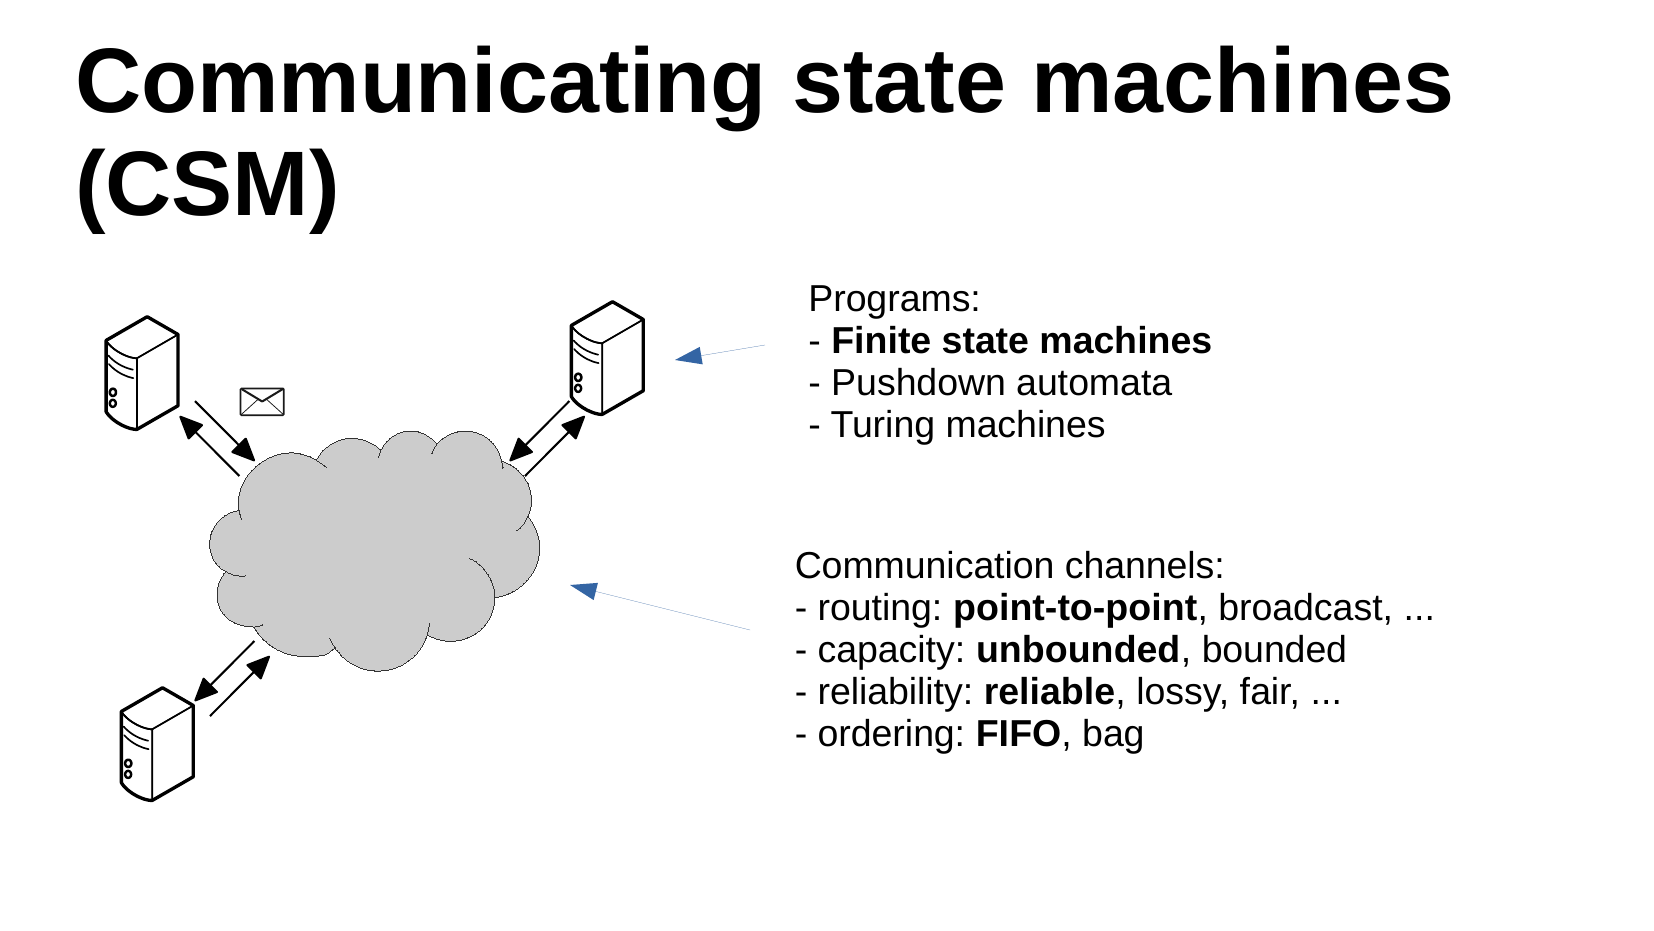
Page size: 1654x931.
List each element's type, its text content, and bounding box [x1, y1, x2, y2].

picture [239, 387, 285, 417]
picture [119, 686, 196, 803]
text_box Communication channels: - routing: point-to-point, broadcast, ... - capacity: unbounded, bounded - reliability: reliable, lossy, fair, ... - ordering: FIFO, bag [780, 537, 1451, 762]
picture [104, 315, 180, 432]
picture [569, 300, 646, 417]
text_box [209, 431, 540, 672]
title Communicating state machines (CSM) [75, 29, 1591, 235]
text_box Programs: - Finite state machines - Pushdown automata - Turing machines [793, 270, 1228, 453]
